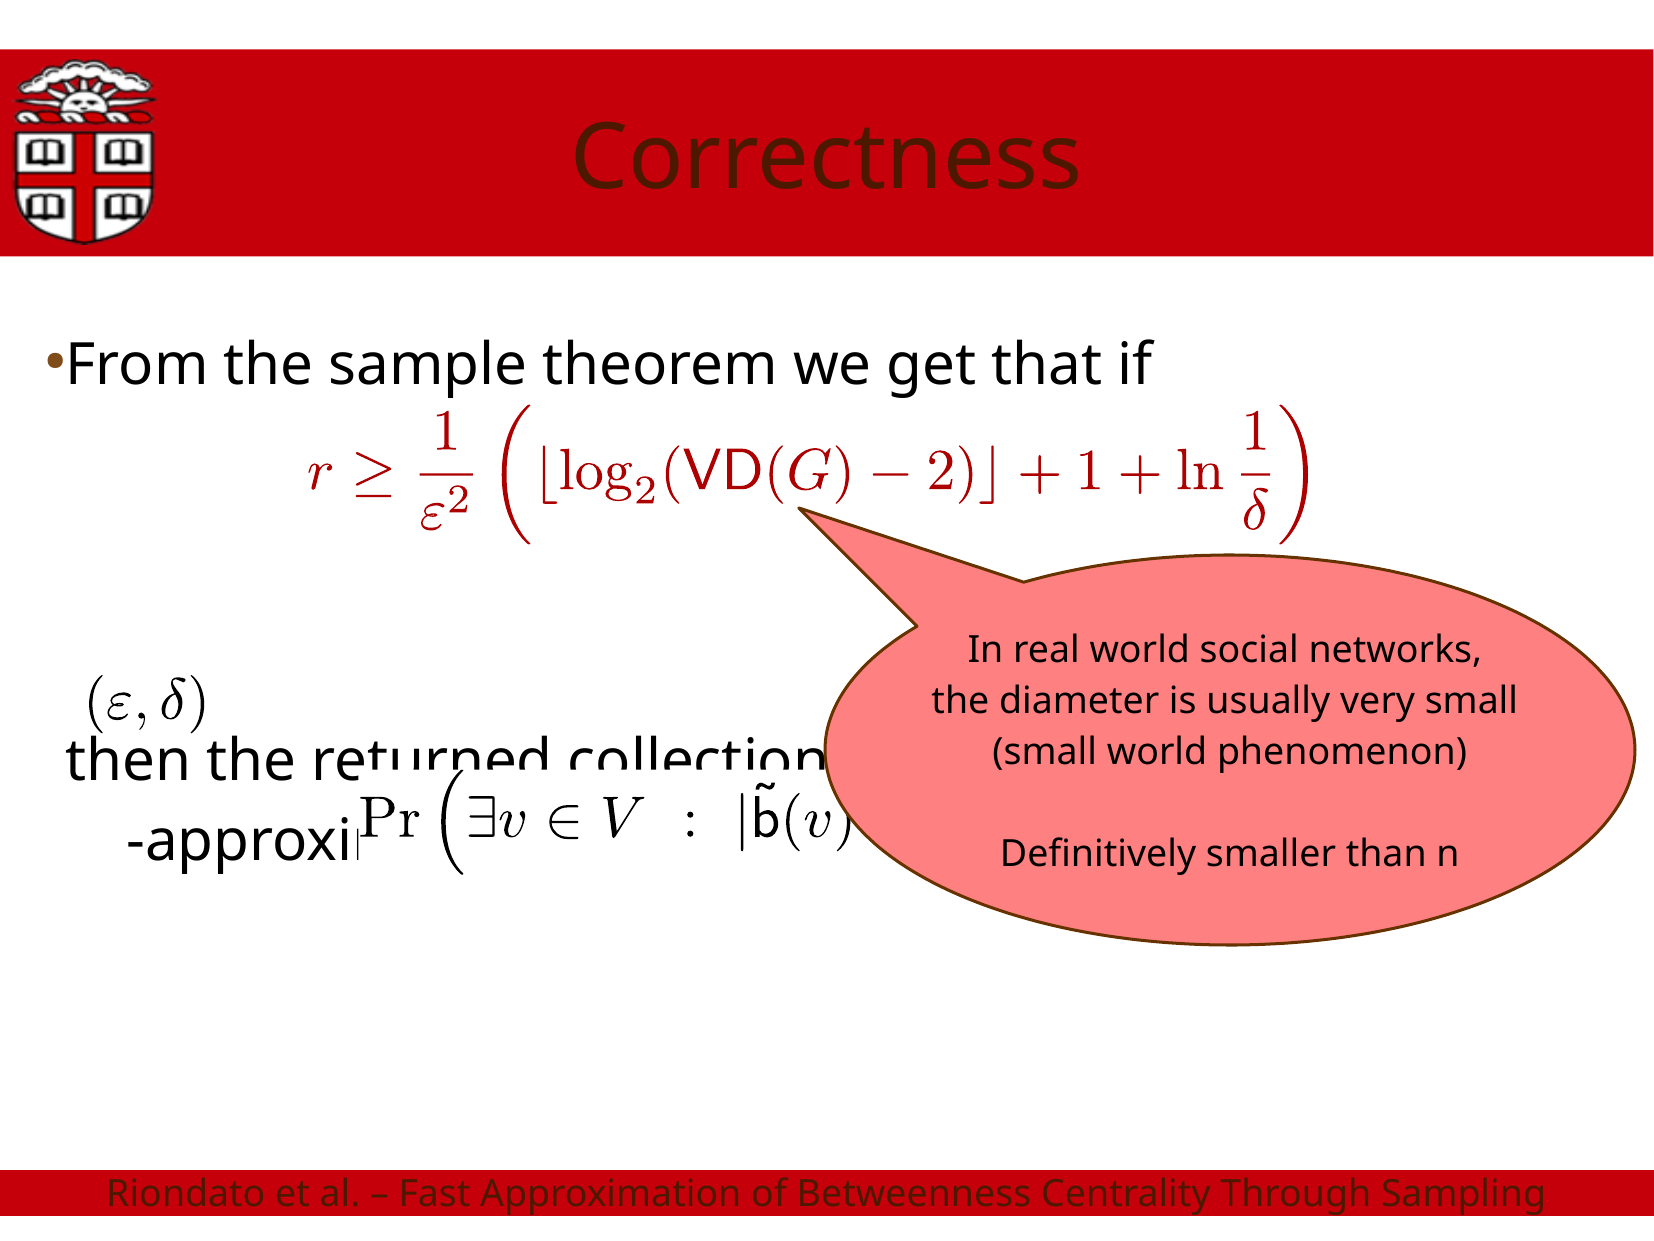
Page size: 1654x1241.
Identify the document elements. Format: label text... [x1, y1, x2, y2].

text_box [306, 404, 1321, 545]
text_box [358, 769, 917, 875]
text_box In real world social networks, the diameter is usually very small (small world phenomenon) Definitively smaller than n [798, 507, 1636, 946]
text_box From the sample theorem we get that if then the returned collection of is an -approximation: [30, 315, 1621, 738]
title Correctness [0, 49, 1654, 257]
text_box Riondato et al. – Fast Approximation of Betweenness Centrality Through Sampling [0, 1170, 1654, 1216]
picture [11, 59, 158, 245]
text_box [83, 675, 211, 734]
